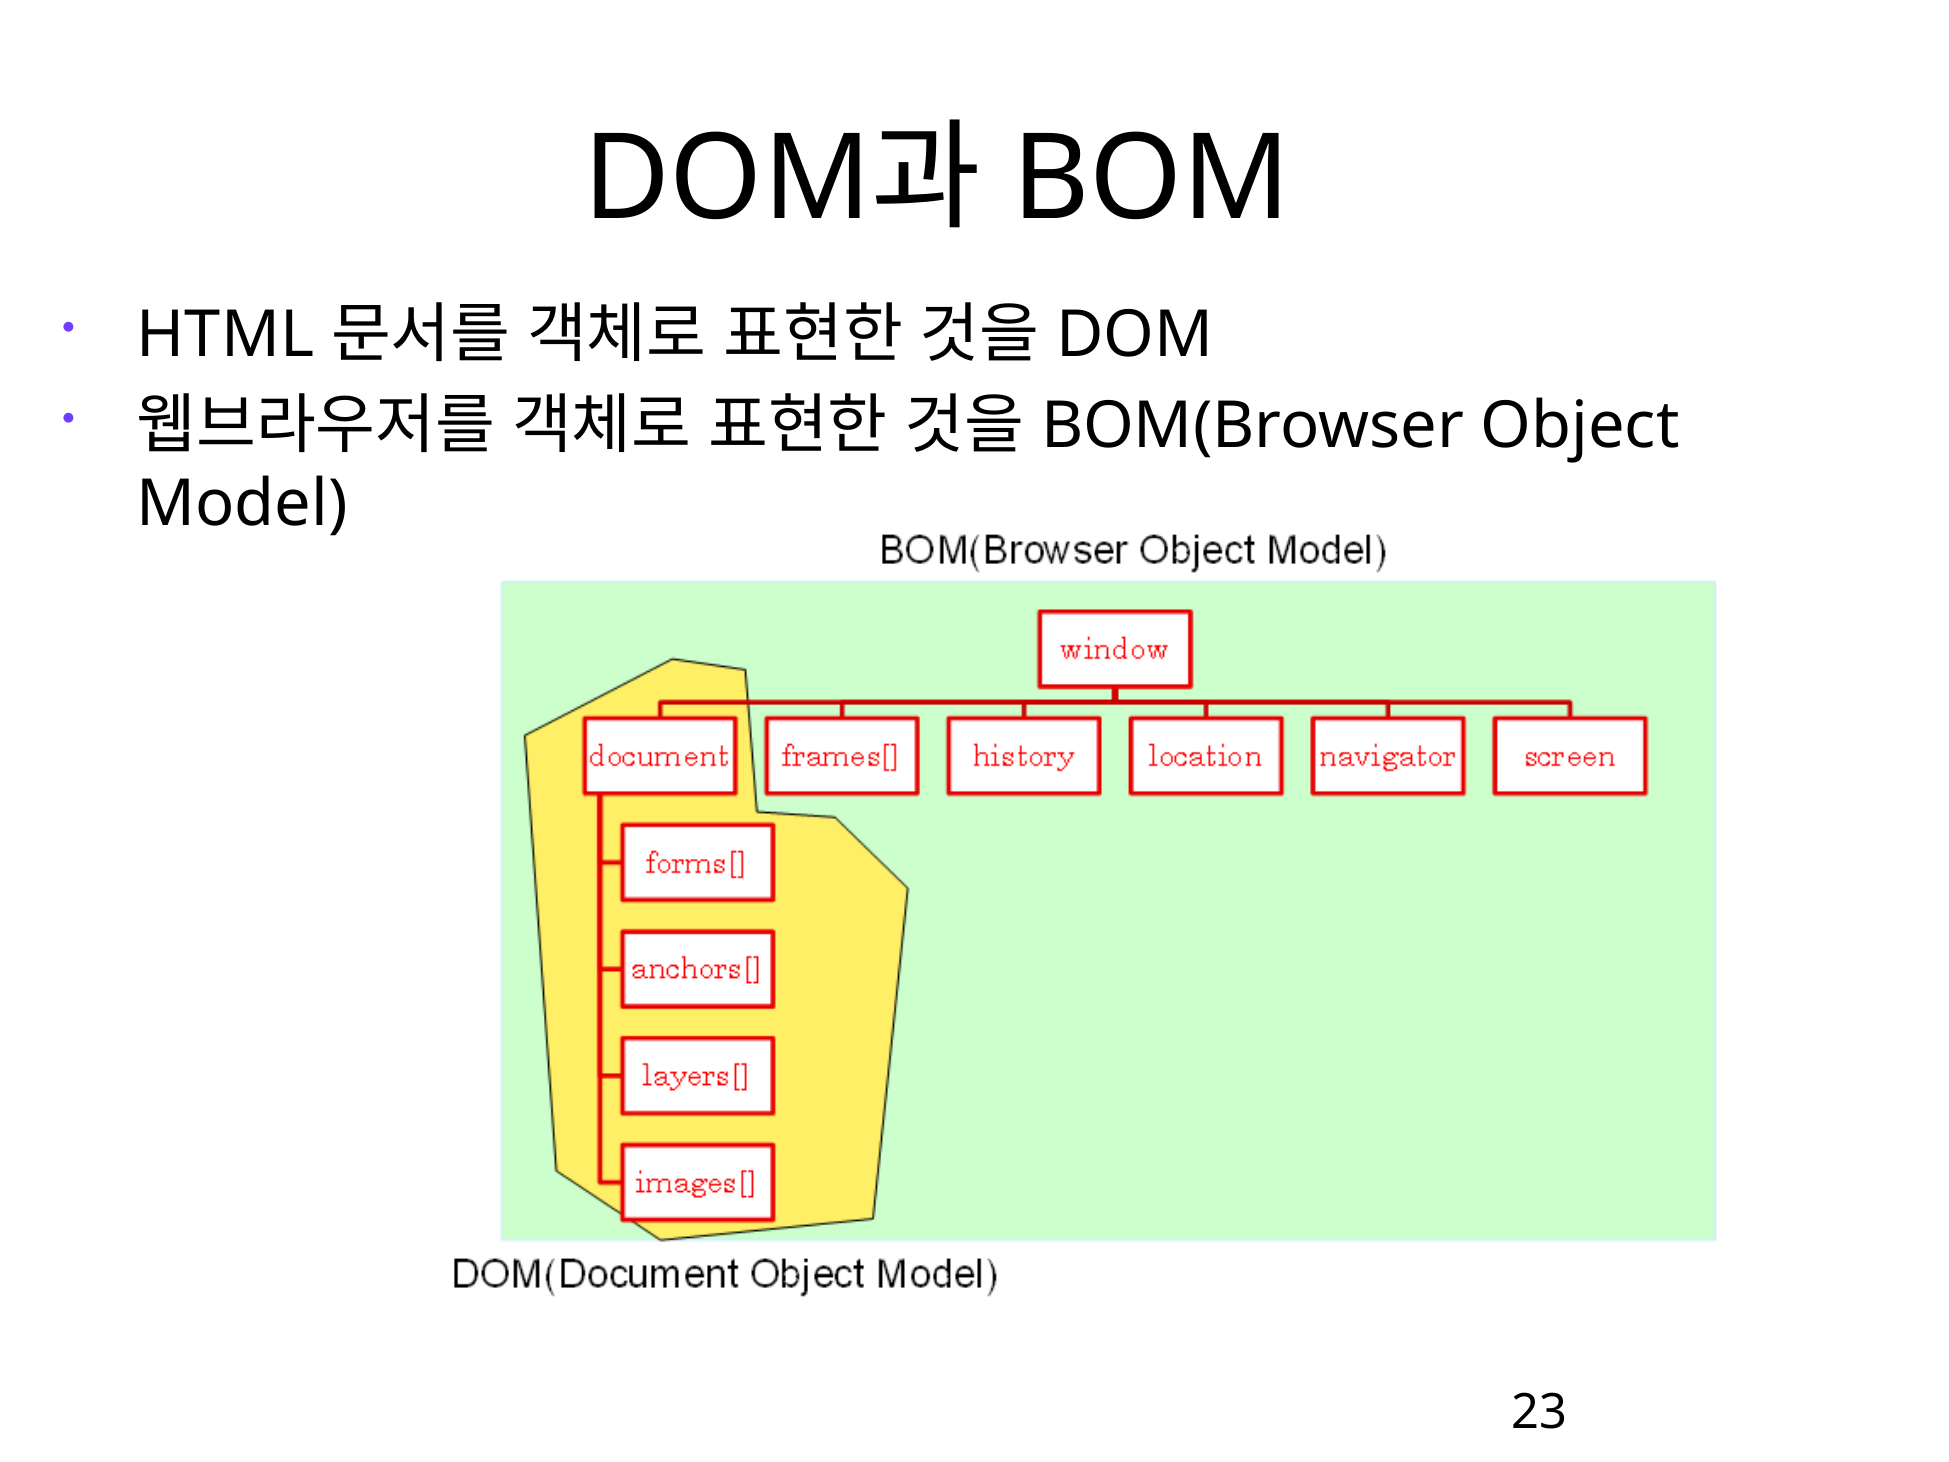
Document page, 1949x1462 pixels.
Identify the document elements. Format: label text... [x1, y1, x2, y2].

title DOM과 BOM [156, 92, 1749, 255]
picture [436, 496, 1749, 1310]
slide_number <숫자> [1496, 1372, 1899, 1462]
list HTML 문서를 객체로 표현한 것을 DOM 웹브라우저를 객체로 표현한 것을 BOM(Browser Object Model) [48, 284, 1897, 1343]
